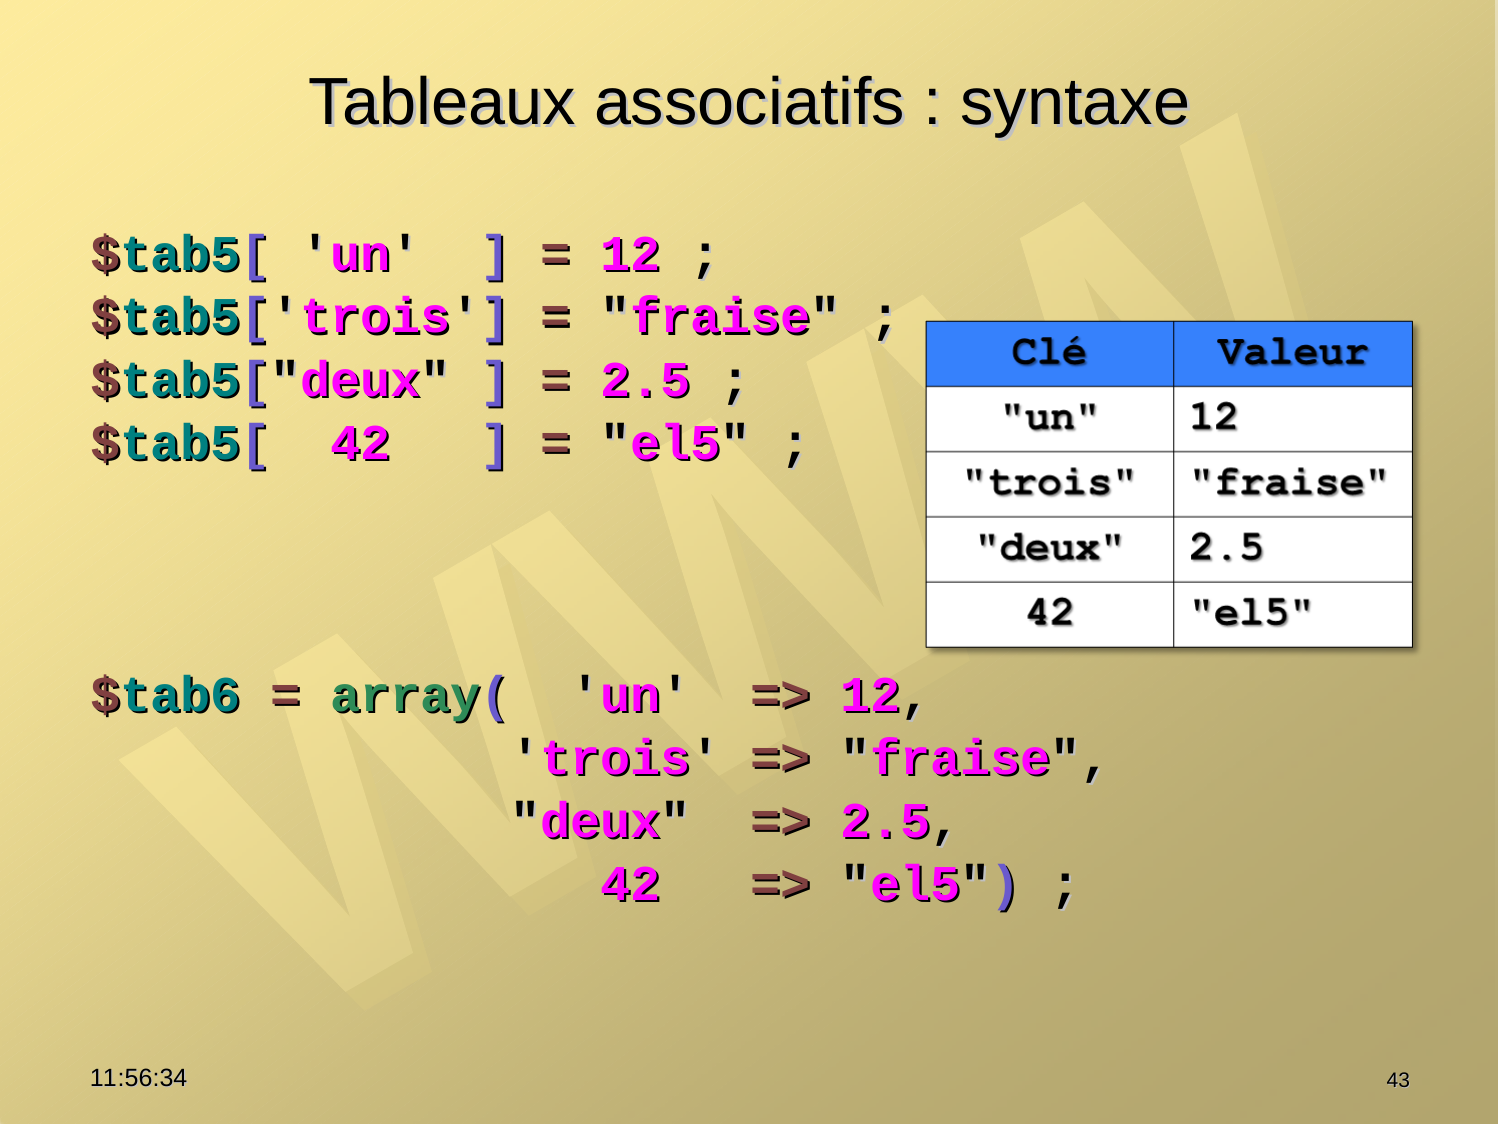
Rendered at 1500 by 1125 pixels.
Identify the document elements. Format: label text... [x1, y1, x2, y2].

list $tab5[ 'un' ] = 12 ; $tab5['trois'] = "fraise" ; $tab5["deux" ] = 2.5 ; $tab5[ 42 ] = "el5" ; $tab6 = array( 'un' => 12, 'trois' => "fraise", "deux" => 2.5, 42 => "el5") ; [75, 212, 1426, 1005]
text_box 18:45:30 [74, 1058, 426, 1100]
title Tableaux associatifs : syntaxe [75, 45, 1426, 152]
picture [922, 315, 1426, 670]
text_box <numéro> [1074, 1058, 1426, 1100]
